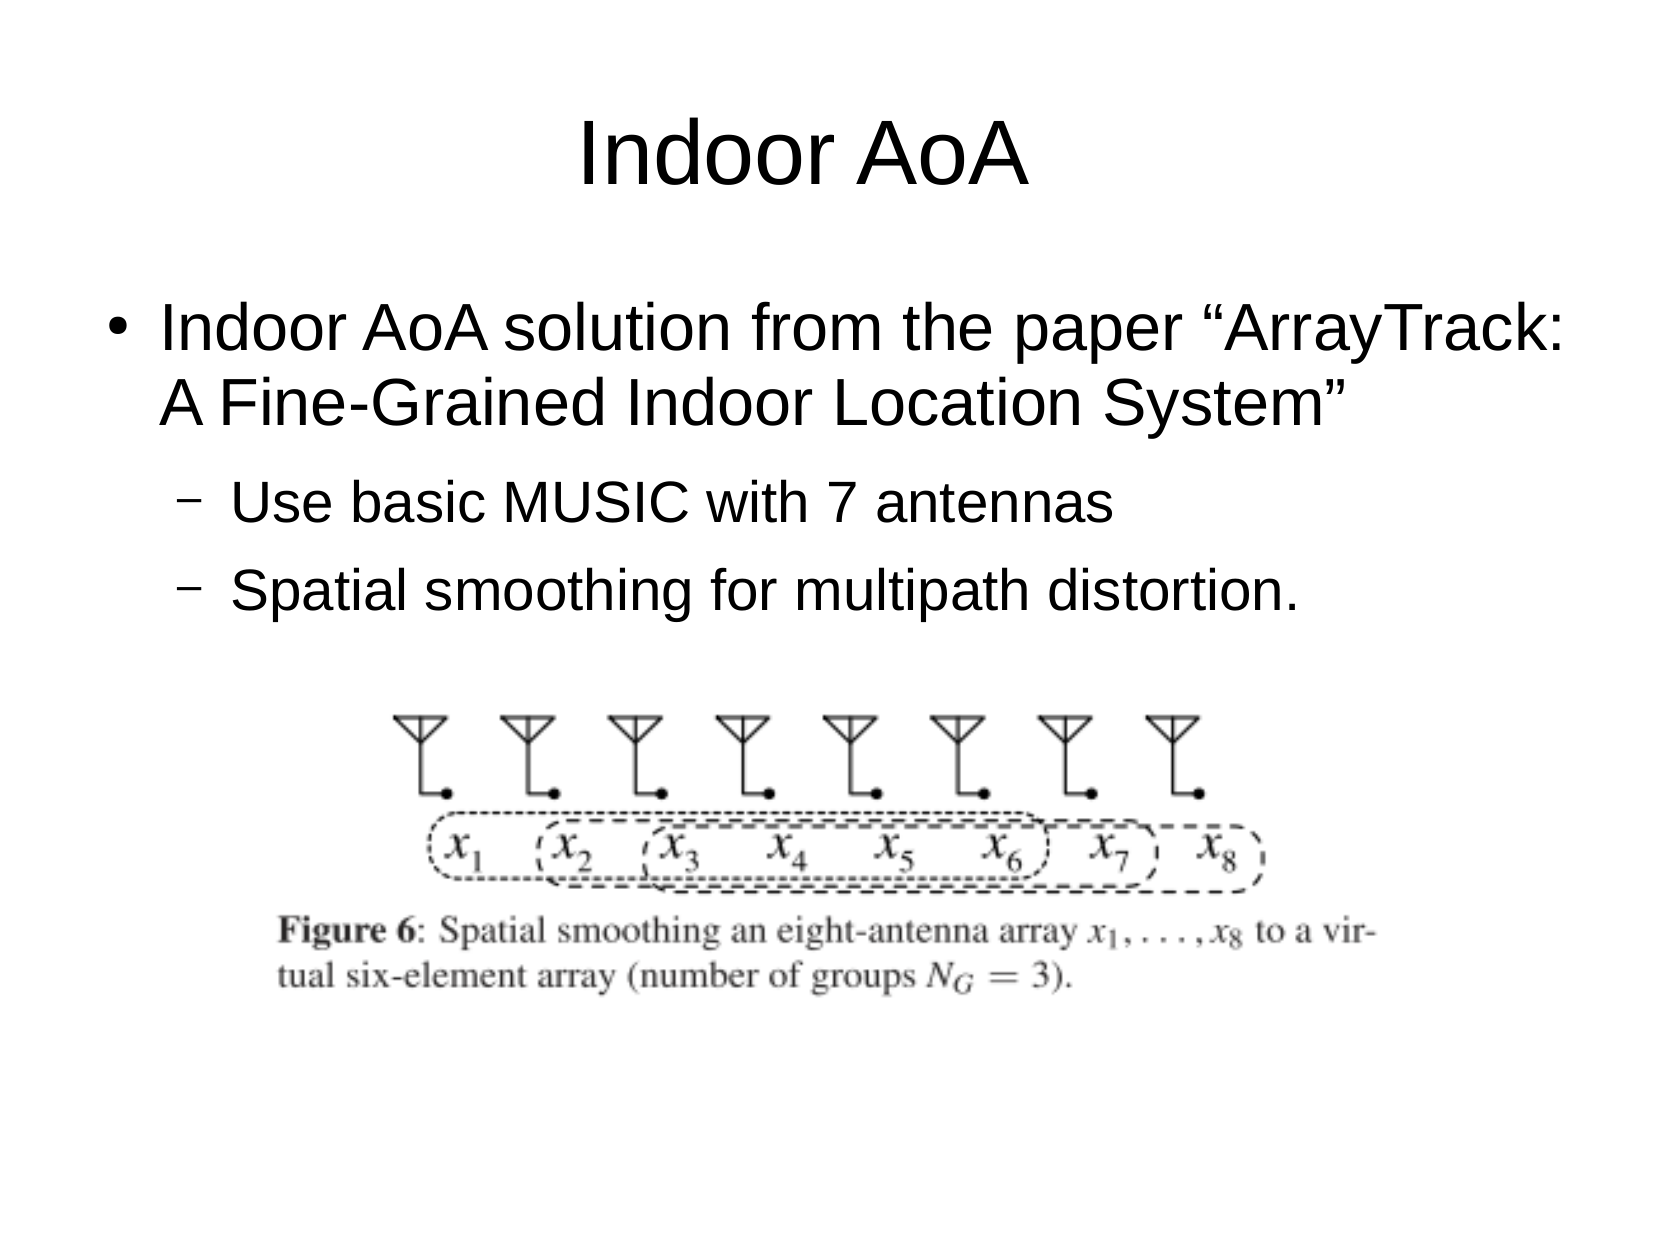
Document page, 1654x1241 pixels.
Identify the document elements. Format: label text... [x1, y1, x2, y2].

picture [239, 659, 1411, 1021]
list Indoor AoA solution from the paper “ArrayTrack: A Fine-Grained Indoor Location System” Use basic MUSIC with 7 antennas Spatial smoothing for multipath distortion. [88, 290, 1577, 1010]
title Indoor AoA [82, 49, 1571, 257]
